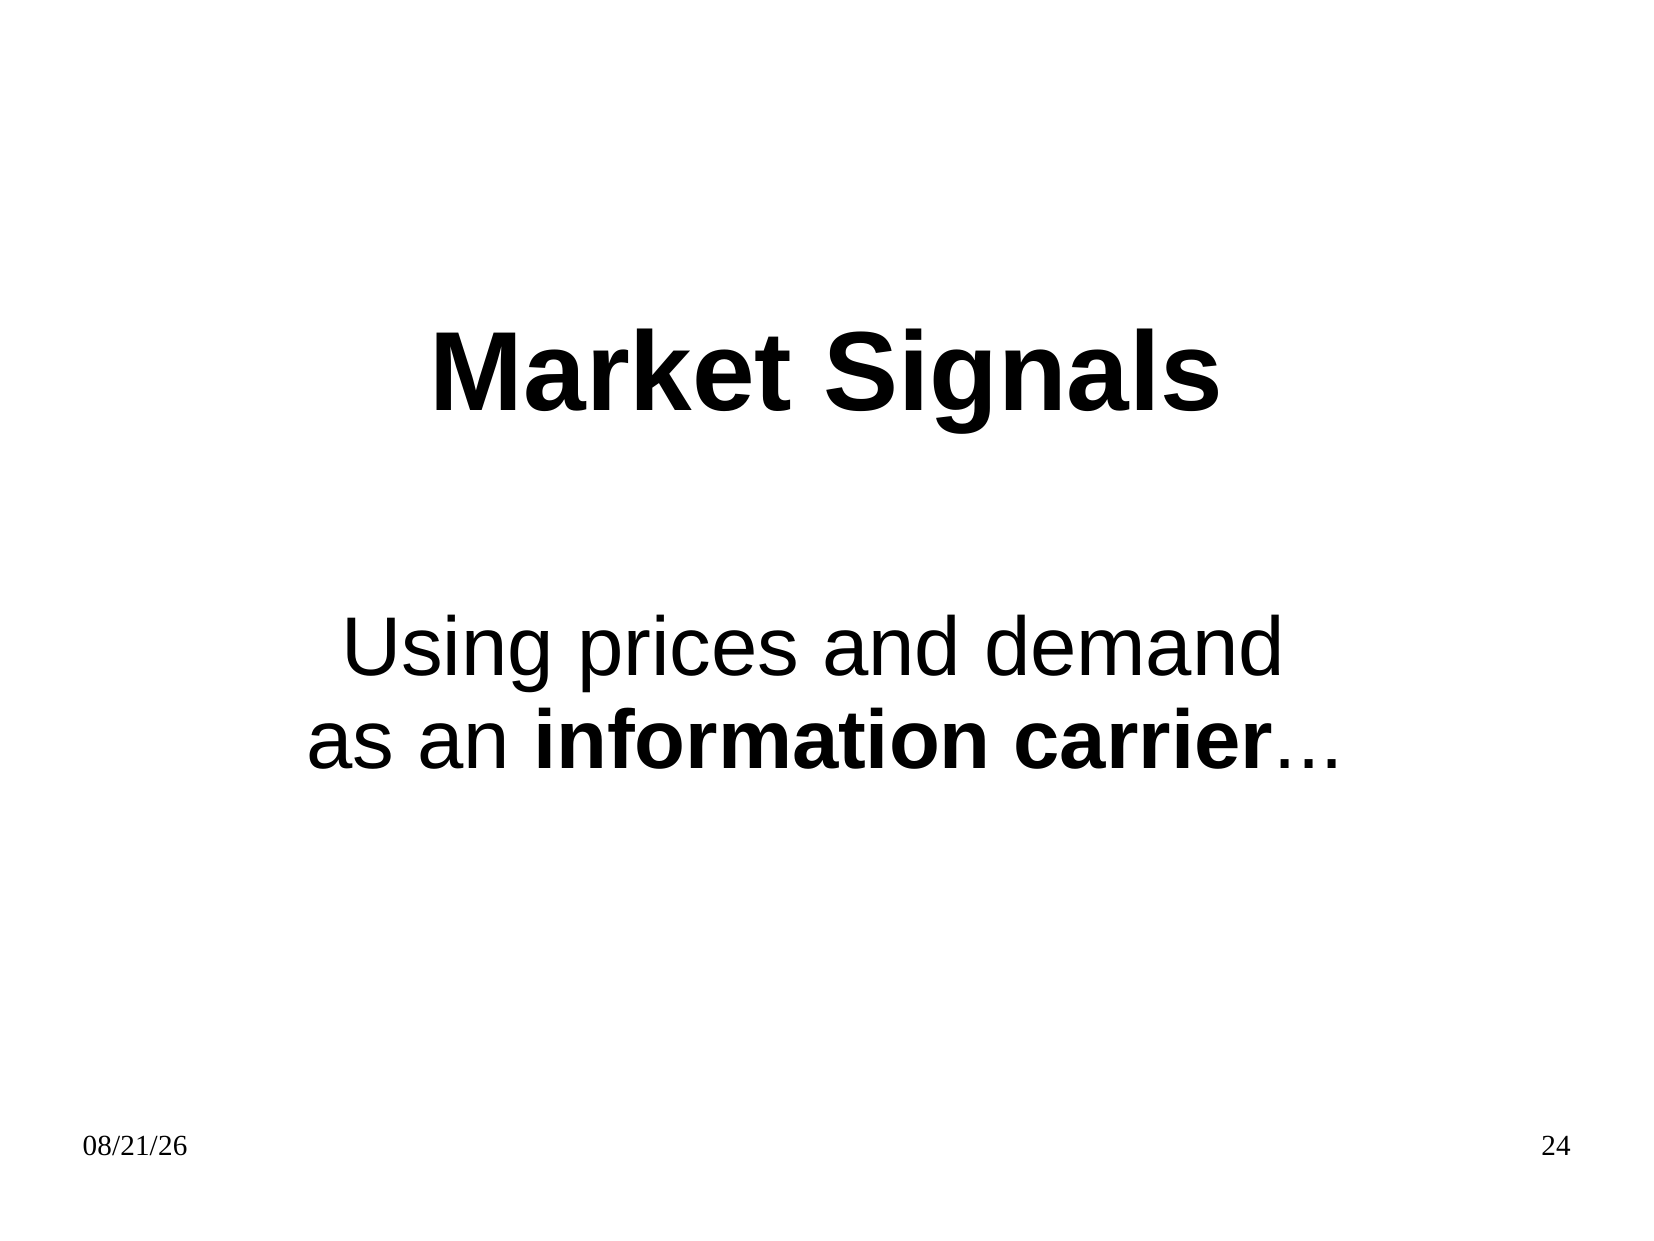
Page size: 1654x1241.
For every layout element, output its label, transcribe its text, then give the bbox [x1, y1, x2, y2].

title Market Signals [82, 267, 1571, 476]
subtitle Using prices and demand as an information carrier... [80, 588, 1570, 798]
